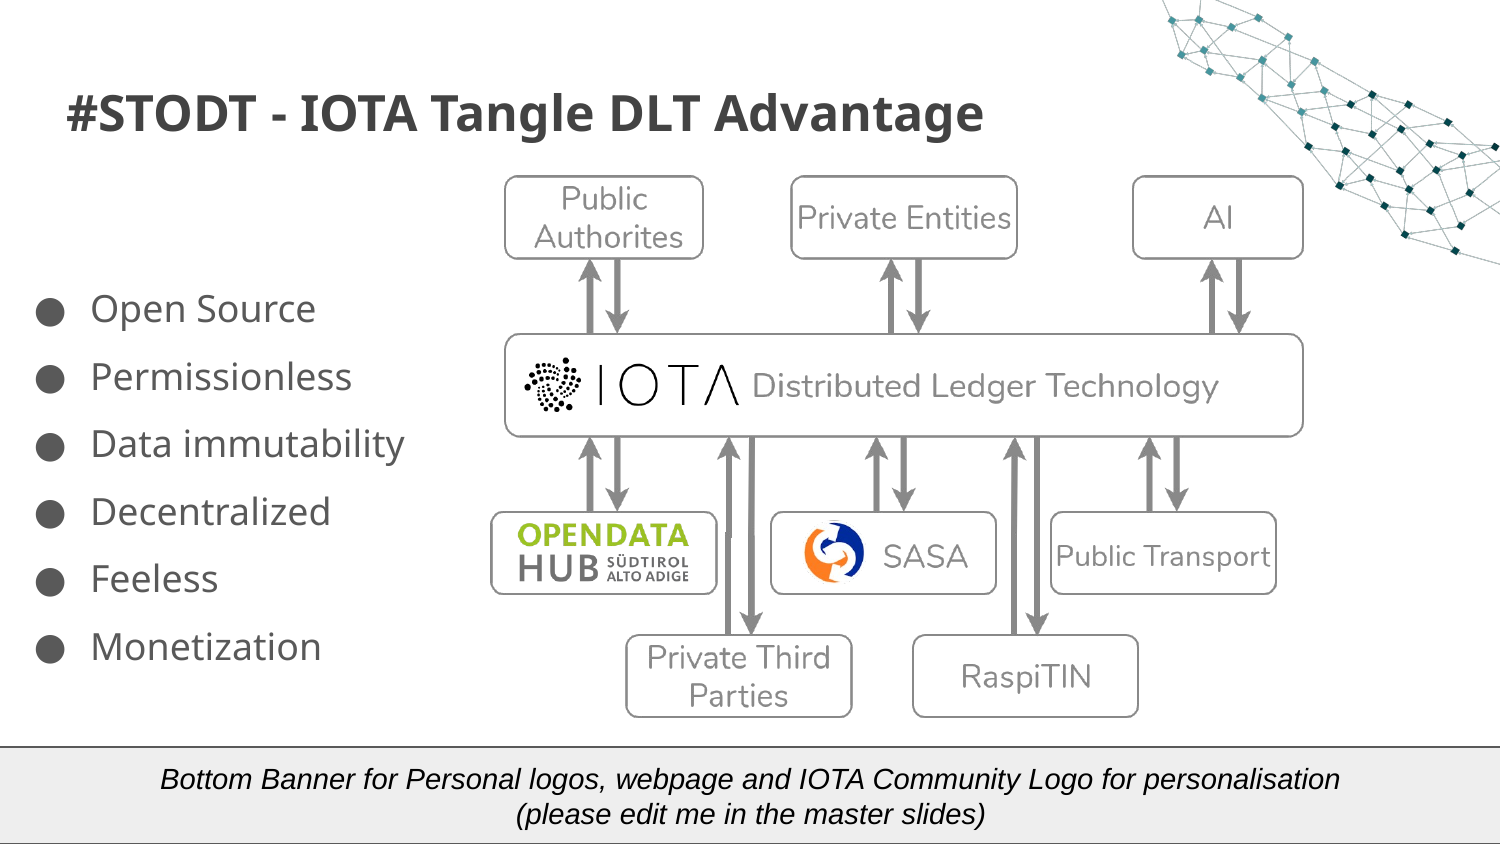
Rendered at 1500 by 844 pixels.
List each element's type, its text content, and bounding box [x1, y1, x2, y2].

title #STODT - IOTA Tangle DLT Advantage [51, 72, 1449, 167]
text_box Open Source Permissionless Data immutability Decentralized Feeless Monetization [0, 247, 490, 596]
picture [1295, 115, 1500, 294]
picture [490, 175, 1304, 718]
picture [1118, 0, 1382, 72]
